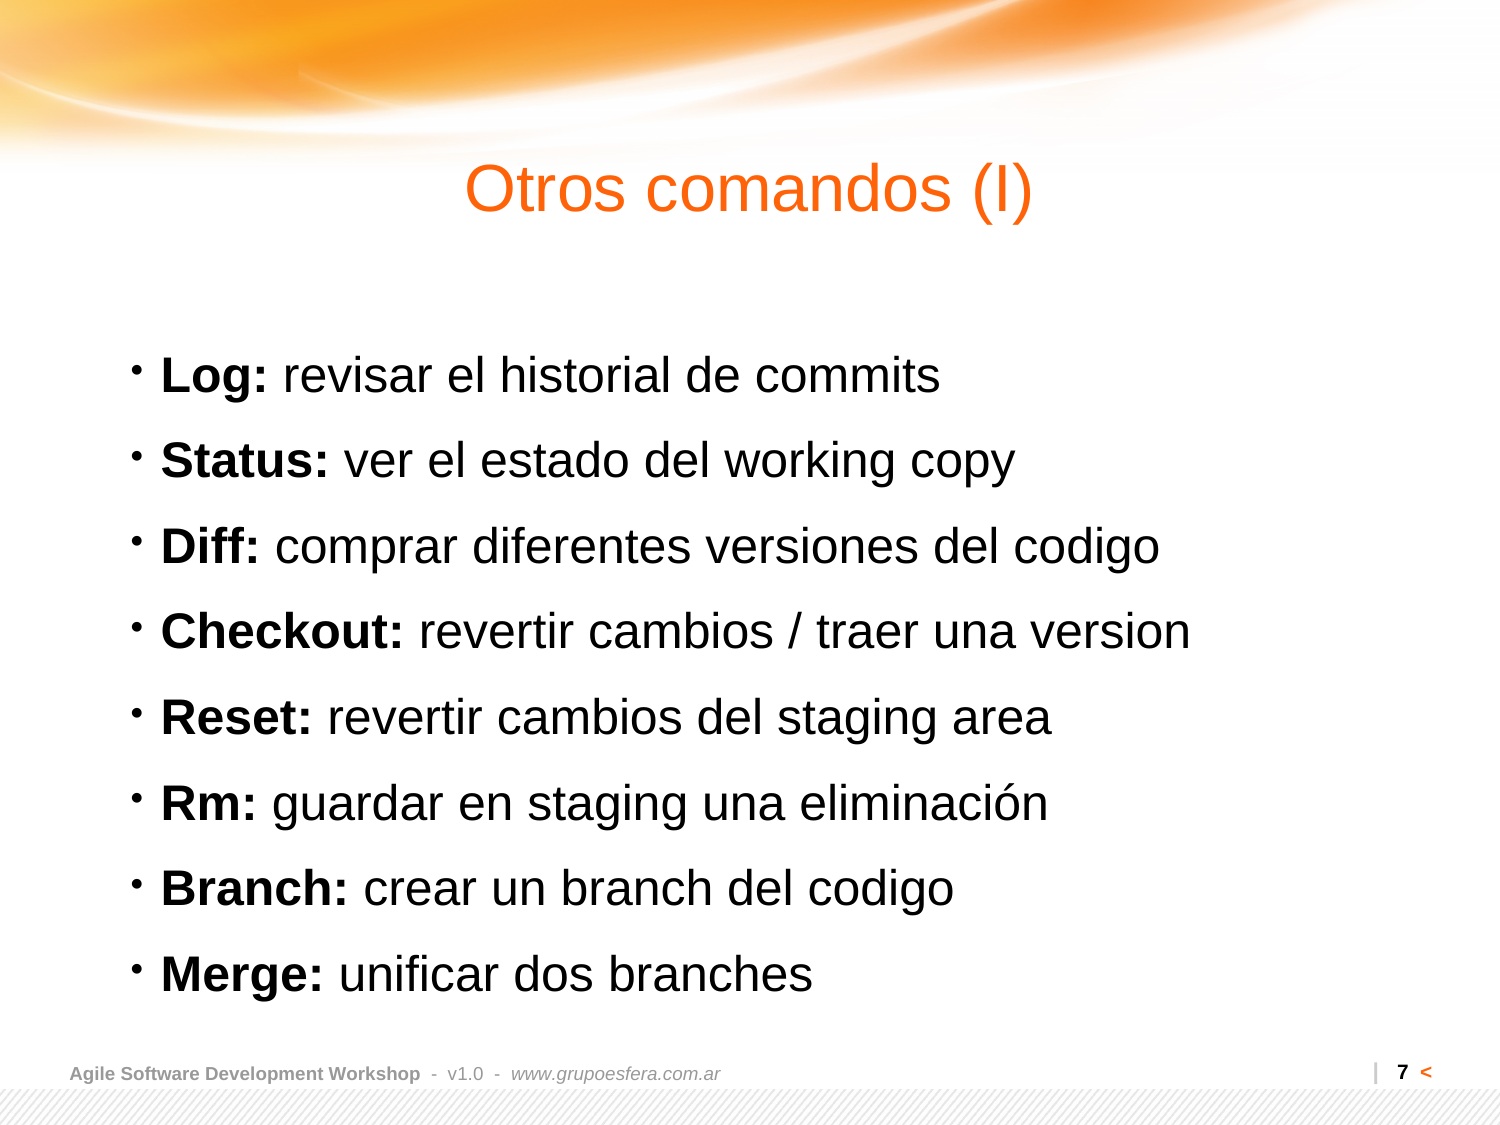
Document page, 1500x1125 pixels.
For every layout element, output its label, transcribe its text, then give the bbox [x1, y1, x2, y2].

picture [0, 1089, 1500, 1125]
title Otros comandos (I) [143, 133, 1357, 247]
picture [0, 0, 1500, 174]
list Log: revisar el historial de commits Status: ver el estado del working copy Diff: comprar diferentes versiones del codigo Checkout: revertir cambios / traer una version Reset: revertir cambios del staging area Rm: guardar en staging una eliminación Branch: crear un branch del codigo Merge: unificar dos branches [130, 346, 1363, 1002]
